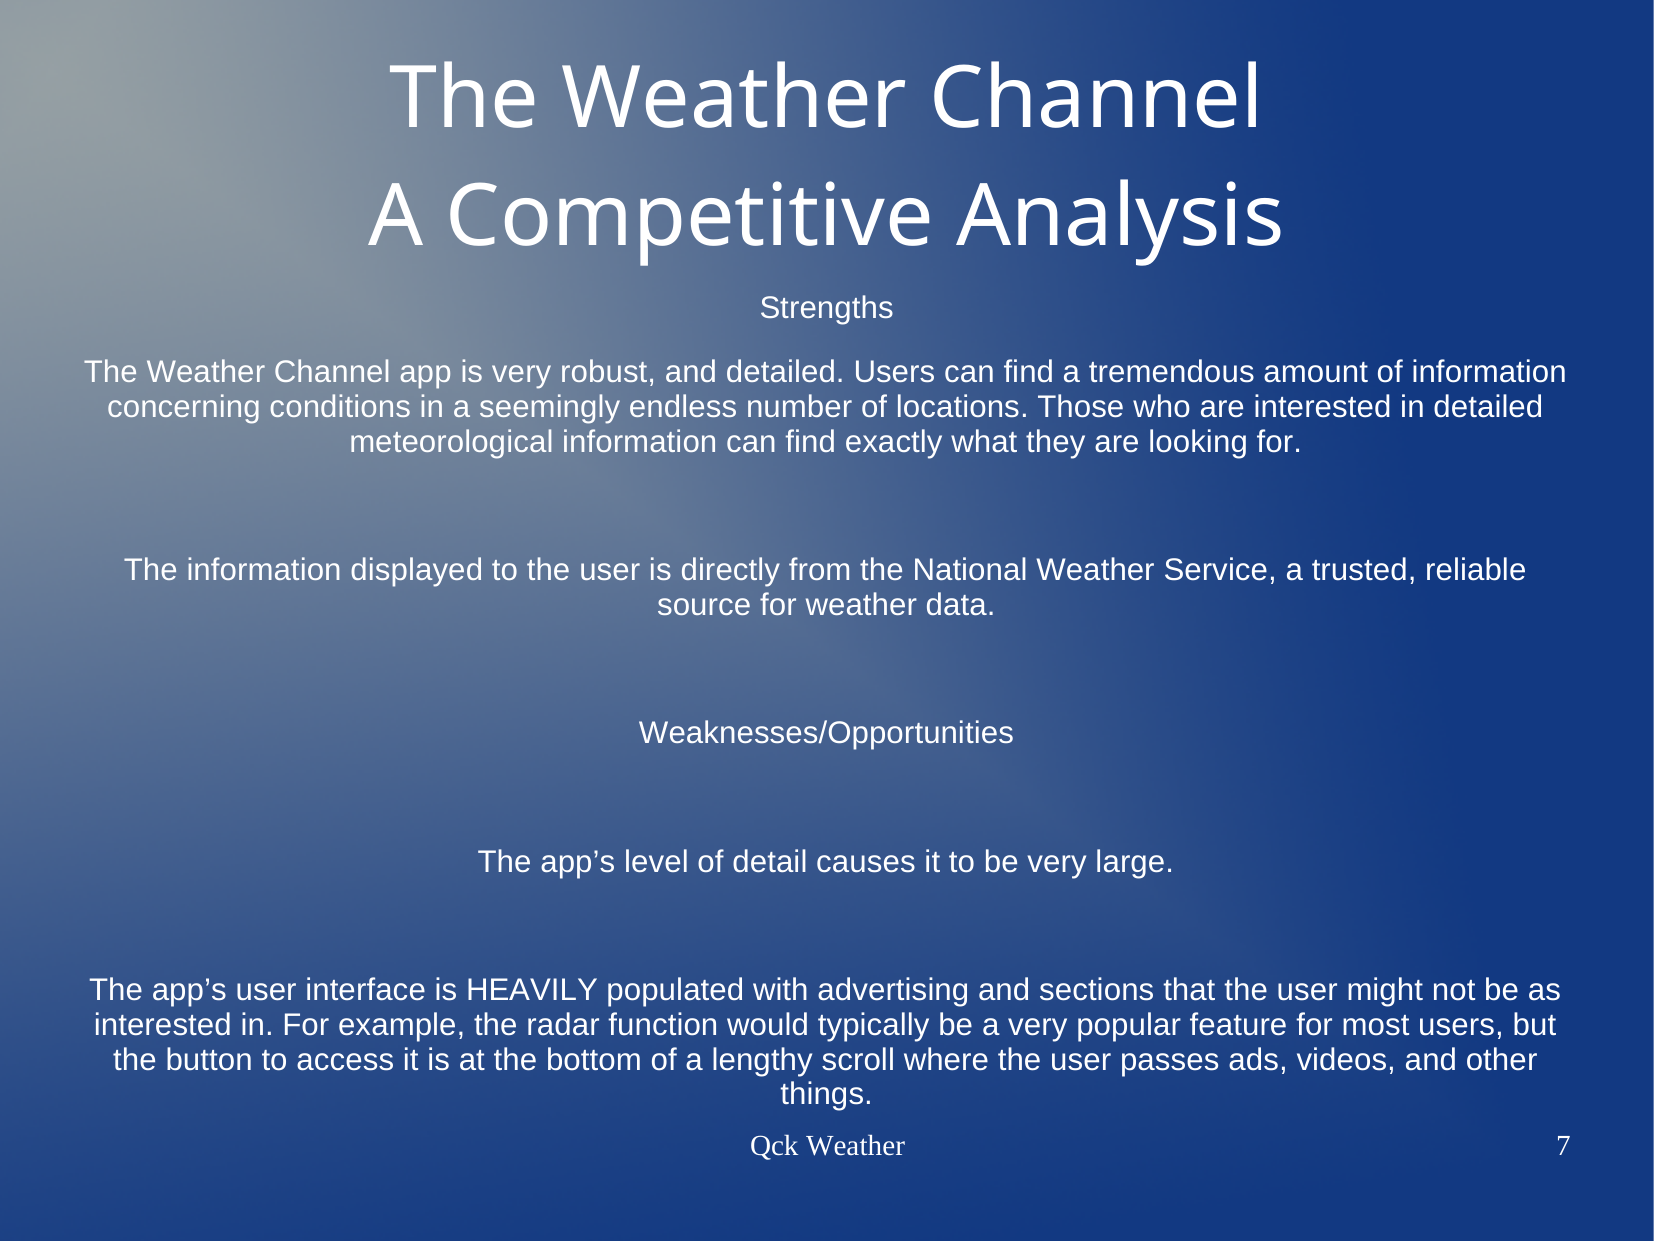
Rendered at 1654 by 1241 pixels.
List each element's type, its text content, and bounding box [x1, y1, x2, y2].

title The Weather Channel A Competitive Analysis [82, 45, 1571, 261]
picture [0, 0, 1654, 1241]
list Strengths The Weather Channel app is very robust, and detailed. Users can find a tremendous amount of information concerning conditions in a seemingly endless number of locations. Those who are interested in detailed meteorological information can find exactly what they are looking for. The information displayed to the user is directly from the National Weather Service, a trusted, reliable source for weather data. Weaknesses/Opportunities The app’s level of detail causes it to be very large. The app’s user interface is HEAVILY populated with advertising and sections that the user might not be as interested in. For example, the radar function would typically be a very popular feature for most users, but the button to access it is at the bottom of a lengthy scroll where the user passes ads, videos, and other things. [82, 290, 1571, 1176]
